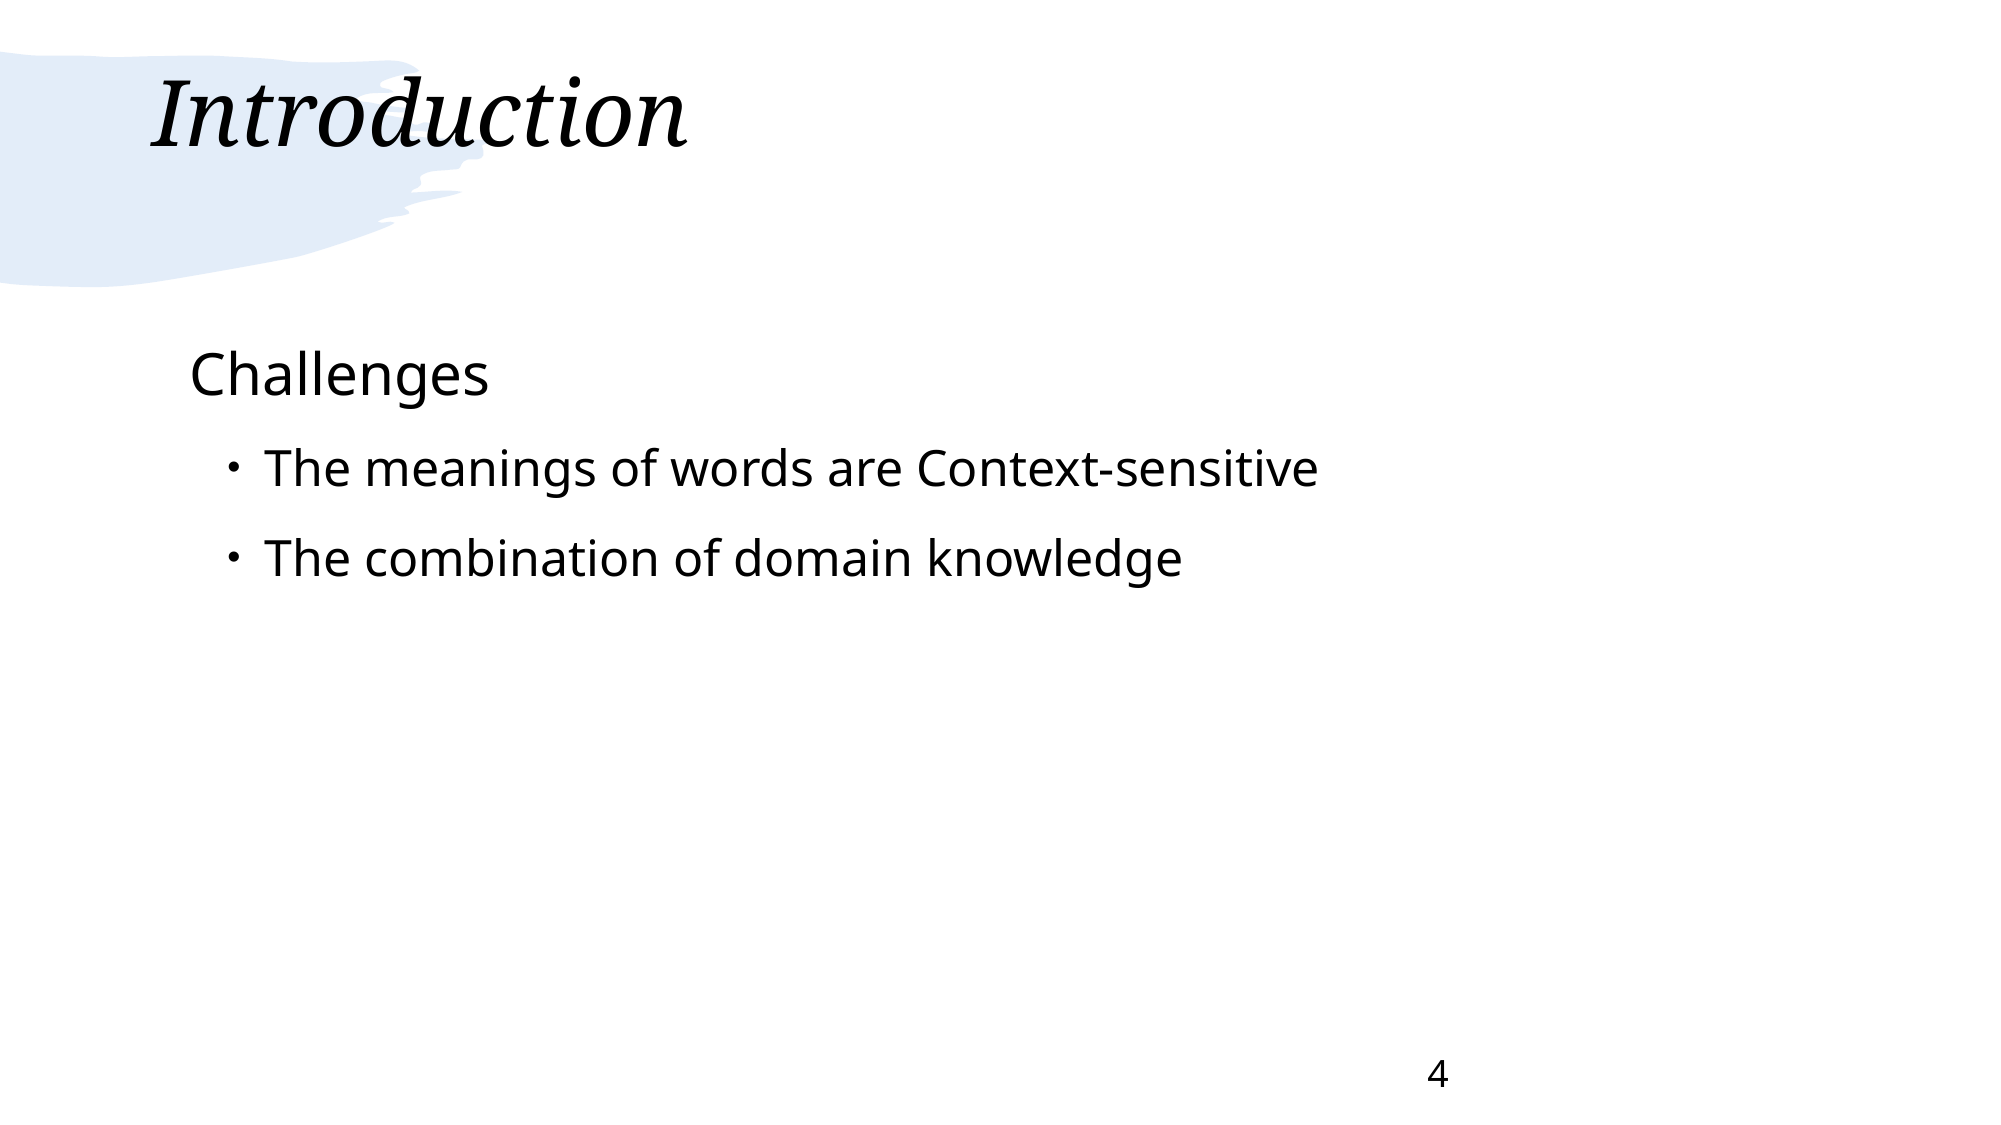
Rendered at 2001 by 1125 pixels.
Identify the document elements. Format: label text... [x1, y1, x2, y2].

title Introduction [137, 59, 1863, 278]
list Challenges The meanings of words are Context-sensitive The combination of domain knowledge [137, 329, 1863, 1013]
slide_number <number> [1412, 1042, 1863, 1103]
